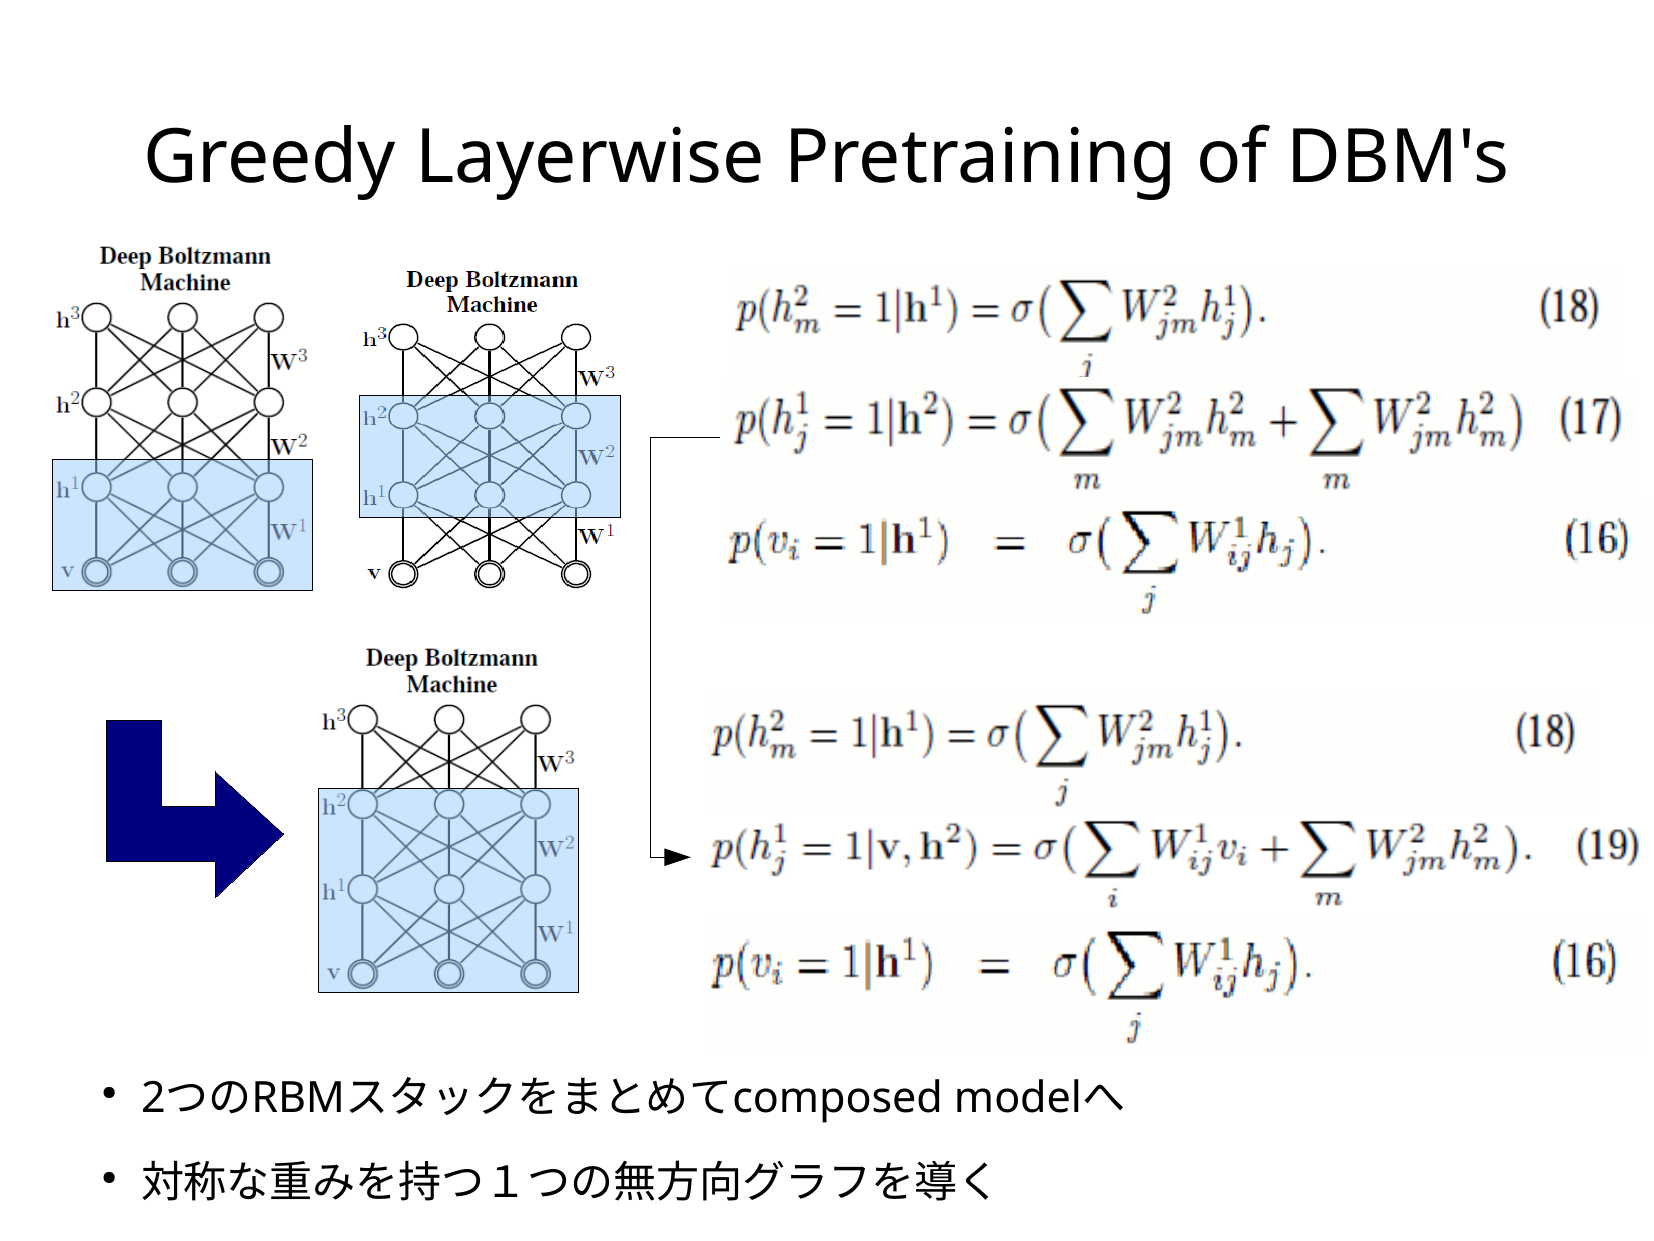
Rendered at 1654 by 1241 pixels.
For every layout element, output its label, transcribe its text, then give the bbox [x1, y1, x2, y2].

picture [52, 234, 313, 459]
title Greedy Layerwise Pretraining of DBM's [82, 56, 1571, 250]
picture [720, 265, 1654, 621]
text_box [52, 459, 313, 591]
text_box [318, 788, 579, 993]
picture [690, 690, 1654, 912]
picture [359, 259, 621, 395]
picture [359, 518, 621, 591]
list 2つのRBMスタックをまとめてcomposed modelへ 対称な重みを持つ１つの無方向グラフを導く [88, 1062, 1577, 1211]
picture [318, 636, 580, 993]
text_box [359, 395, 621, 518]
picture [705, 915, 1642, 1051]
text_box [106, 720, 284, 898]
